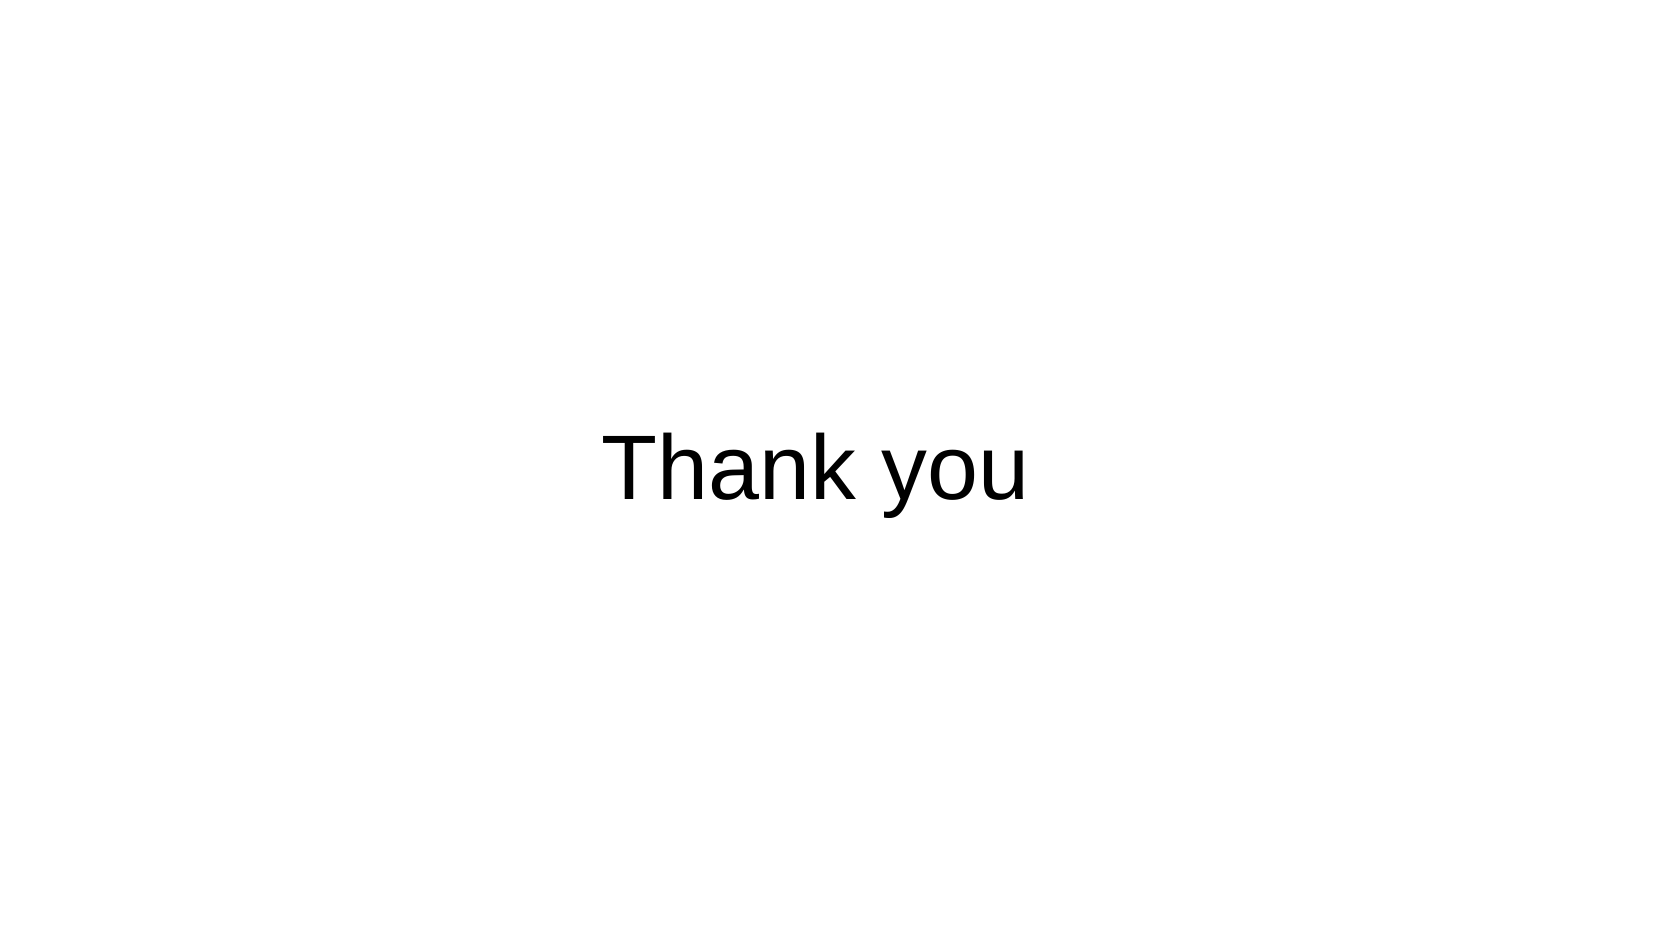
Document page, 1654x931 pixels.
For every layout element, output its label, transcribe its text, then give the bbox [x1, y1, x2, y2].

title Thank you [71, 390, 1561, 546]
